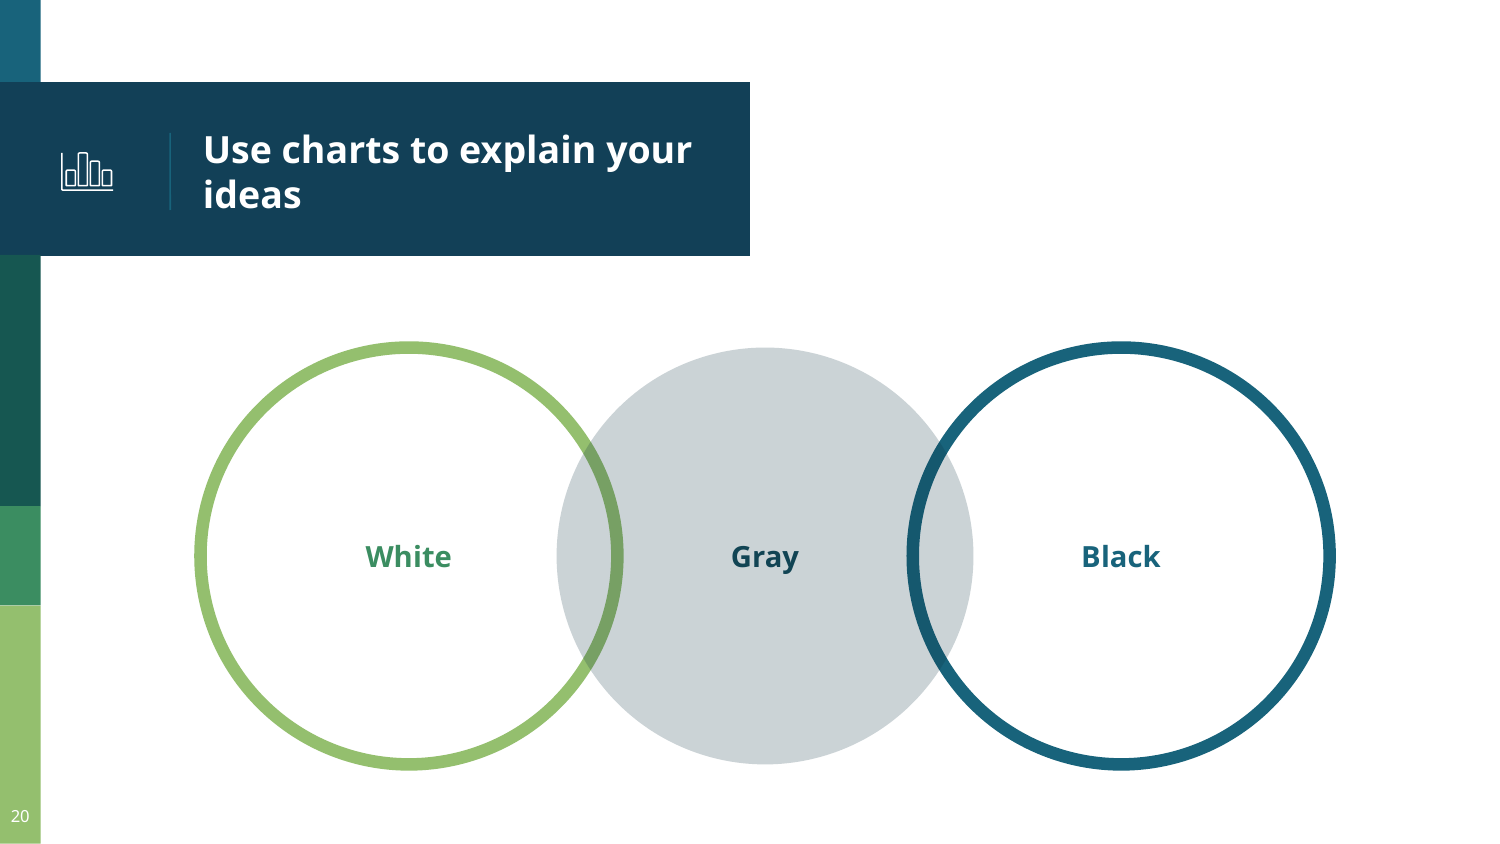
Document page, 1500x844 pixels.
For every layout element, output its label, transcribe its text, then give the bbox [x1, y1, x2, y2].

text_box Gray [556, 347, 974, 765]
slide_number <number> [0, 790, 49, 844]
text_box White [200, 347, 587, 765]
text_box Black [943, 347, 1330, 765]
title Use charts to explain your ideas [187, 87, 715, 256]
